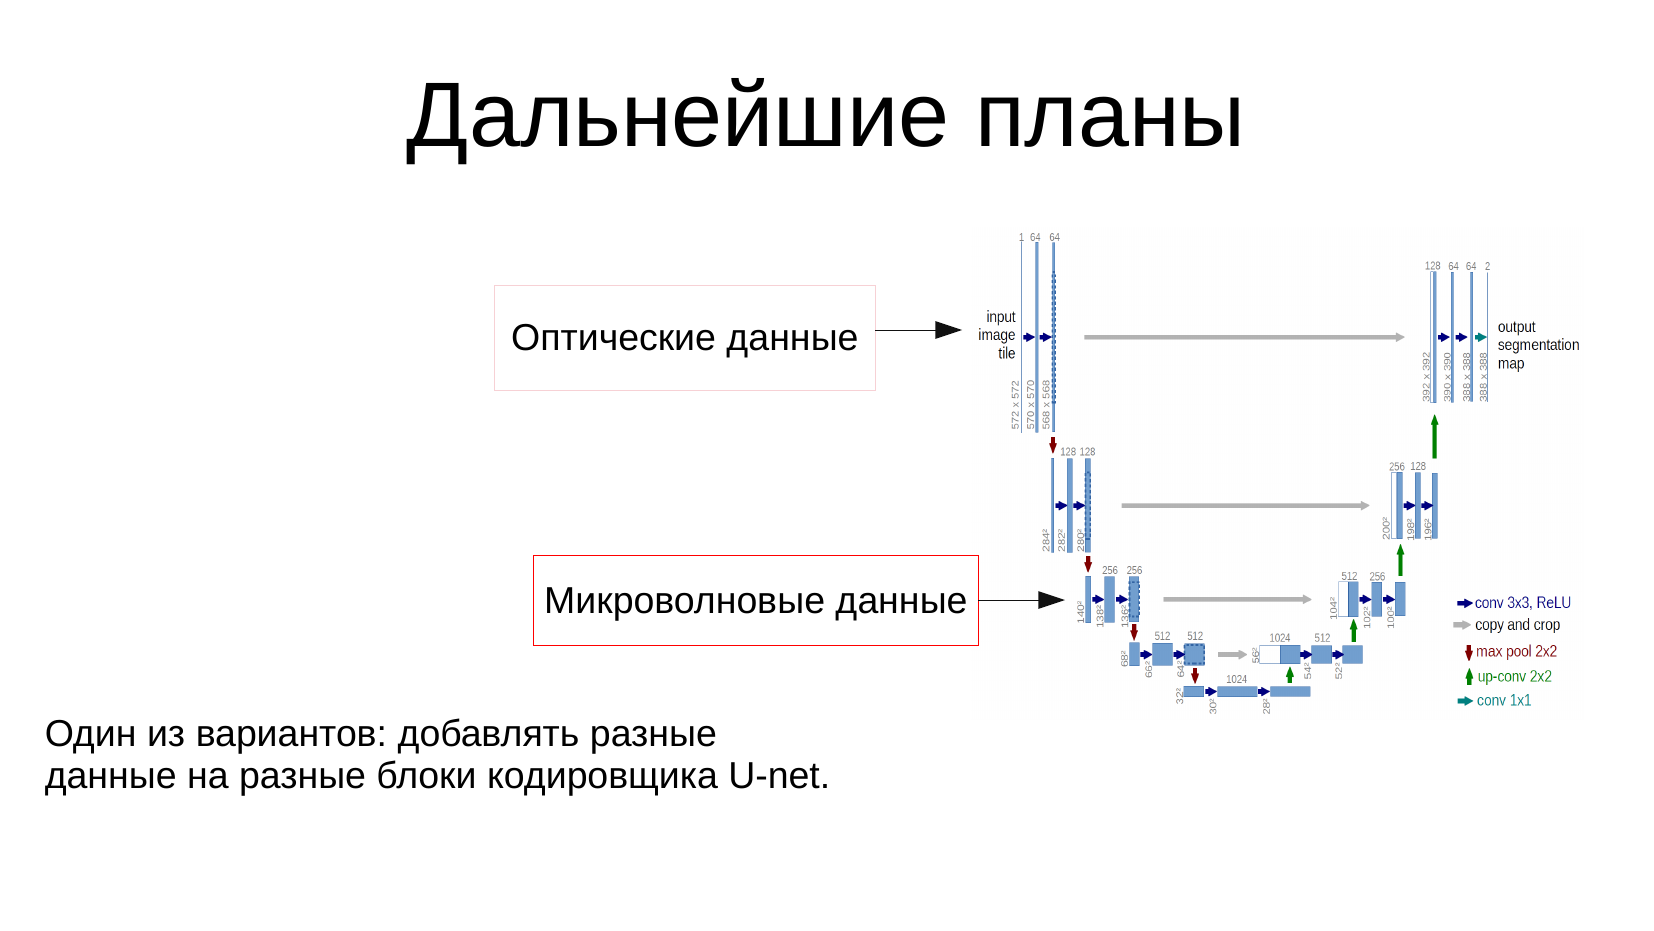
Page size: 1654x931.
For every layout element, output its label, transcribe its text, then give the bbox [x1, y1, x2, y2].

text_box Один из вариантов: добавлять разные данные на разные блоки кодировщика U-net. [30, 705, 871, 804]
picture [971, 227, 1584, 721]
text_box Оптические данные [494, 285, 876, 391]
text_box Микроволновые данные [533, 555, 979, 646]
title Дальнейшие планы [82, 37, 1571, 193]
